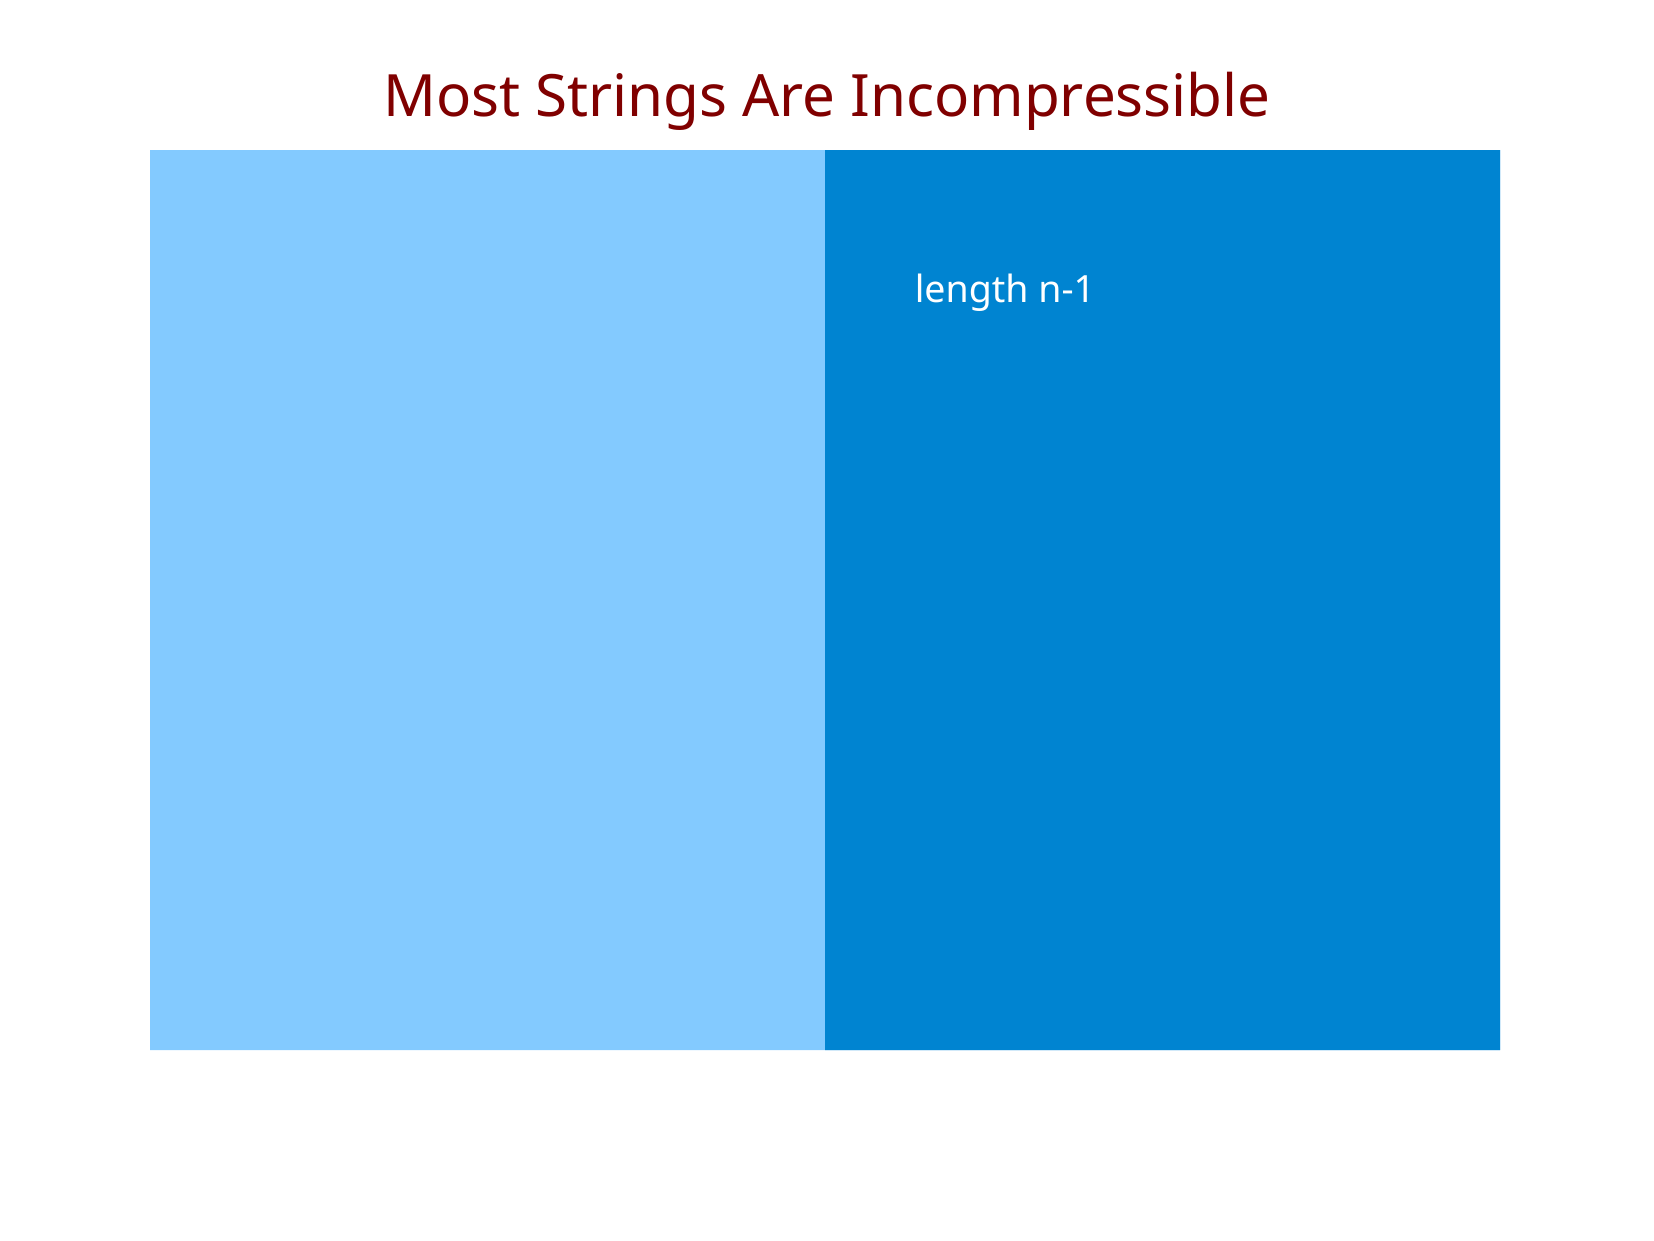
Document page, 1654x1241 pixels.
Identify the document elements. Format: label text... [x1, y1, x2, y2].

title Most Strings Are Incompressible [82, 59, 1571, 127]
text_box length n-1 [900, 255, 1231, 318]
text_box [150, 150, 1501, 1051]
